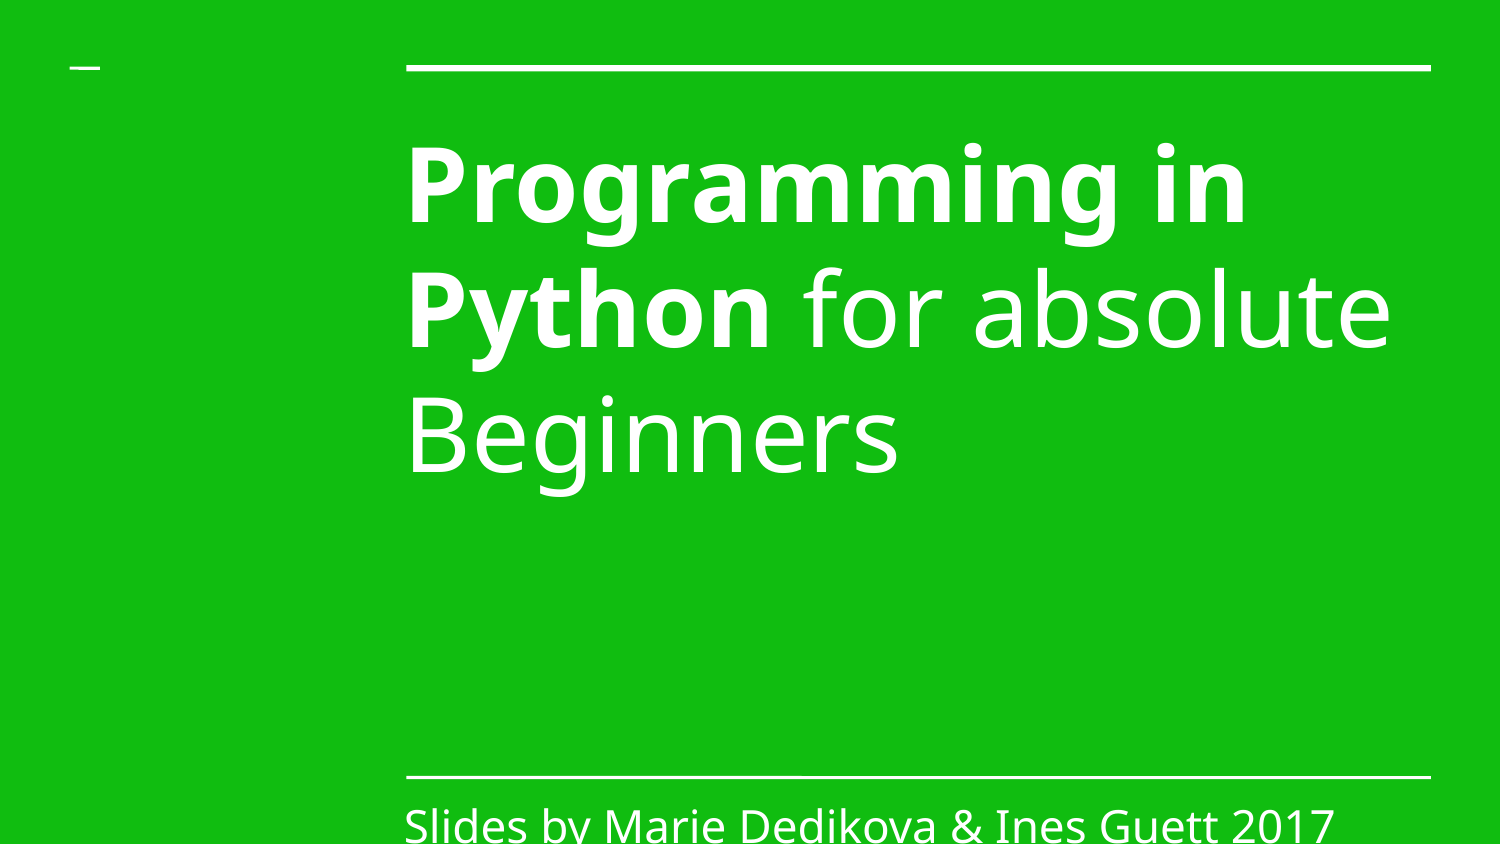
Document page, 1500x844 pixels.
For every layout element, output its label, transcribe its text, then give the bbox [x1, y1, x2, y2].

title Programming in Python for absolute Beginners Slides by Marie Dedikova & Ines Guett 2017 [389, 103, 1428, 357]
